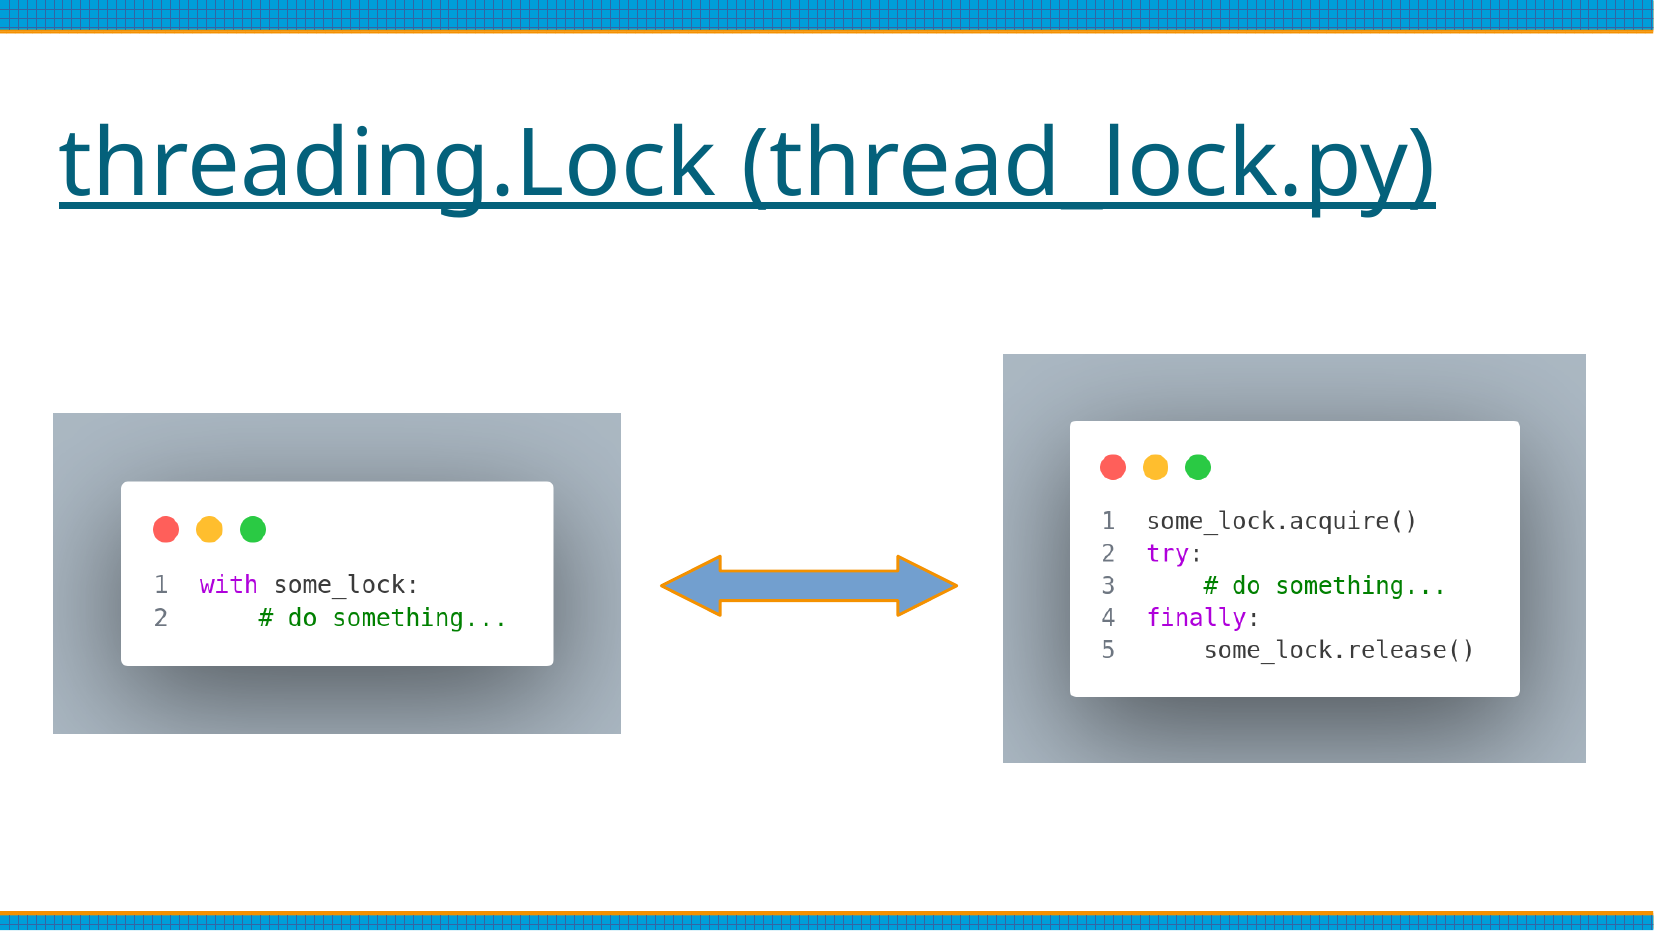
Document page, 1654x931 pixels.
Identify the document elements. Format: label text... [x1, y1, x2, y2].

picture [53, 413, 621, 734]
picture [1003, 354, 1586, 763]
title threading.Lock (thread_lock.py) [59, 80, 1548, 237]
text_box [661, 556, 957, 616]
